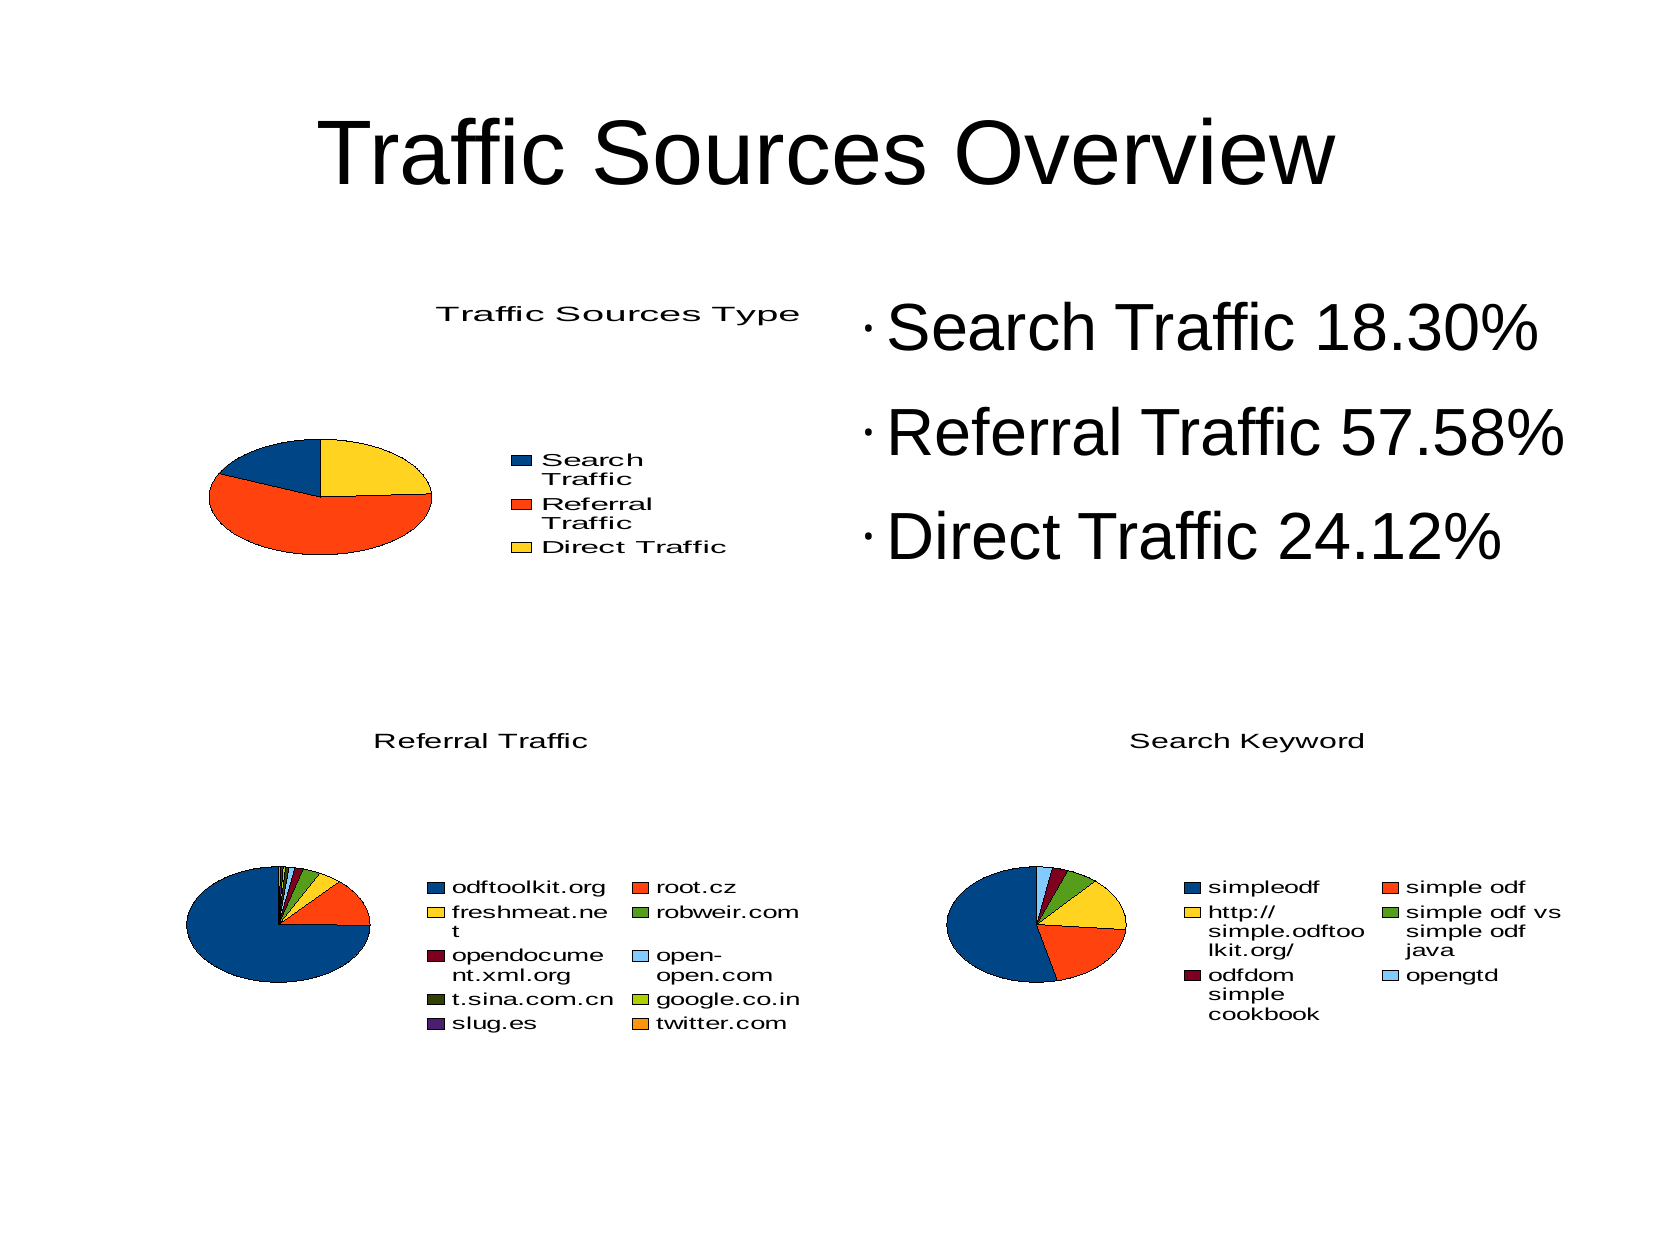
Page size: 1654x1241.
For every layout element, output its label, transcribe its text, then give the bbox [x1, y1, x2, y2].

list Search Traffic 18.30% Referral Traffic 57.58% Direct Traffic 24.12% [845, 290, 1572, 681]
chart [845, 717, 1572, 1109]
chart [82, 717, 809, 1109]
title Traffic Sources Overview [82, 49, 1571, 257]
chart [82, 290, 809, 681]
